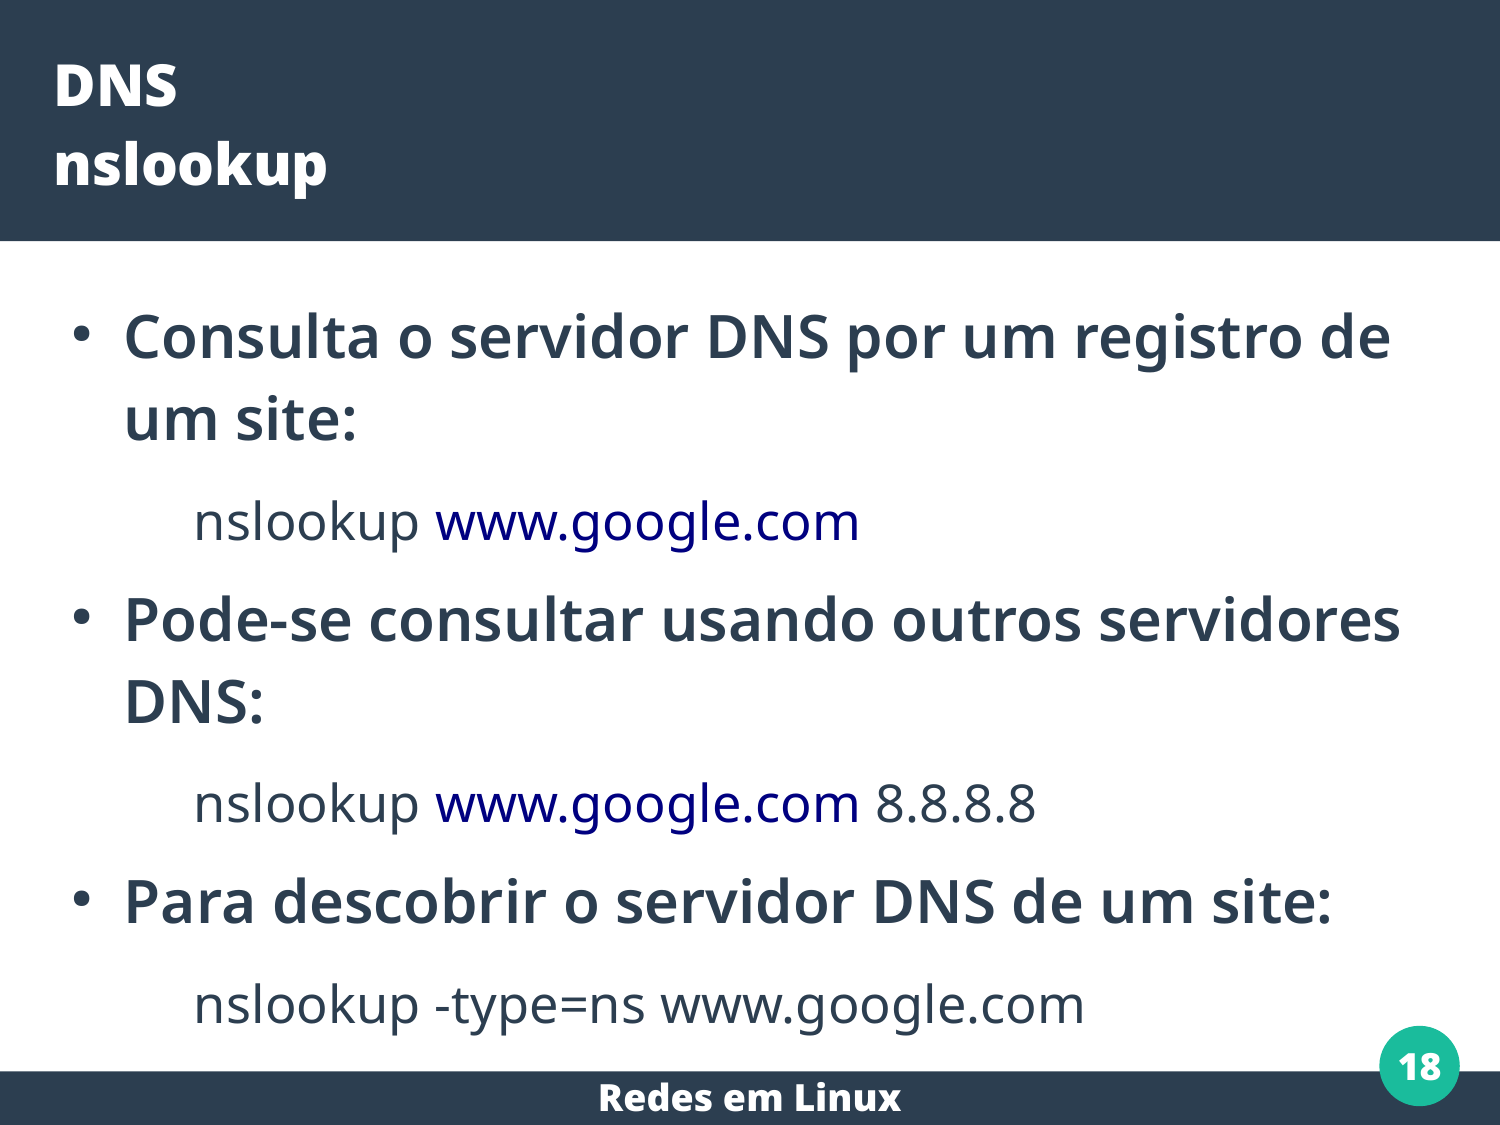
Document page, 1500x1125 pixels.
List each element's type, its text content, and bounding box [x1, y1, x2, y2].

list Consulta o servidor DNS por um registro de um site: nslookup www.google.com Pode-se consultar usando outros servidores DNS: nslookup www.google.com 8.8.8.8 Para descobrir o servidor DNS de um site: nslookup -type=ns www.google.com [53, 294, 1447, 1045]
title DNS nslookup [53, 44, 1447, 188]
